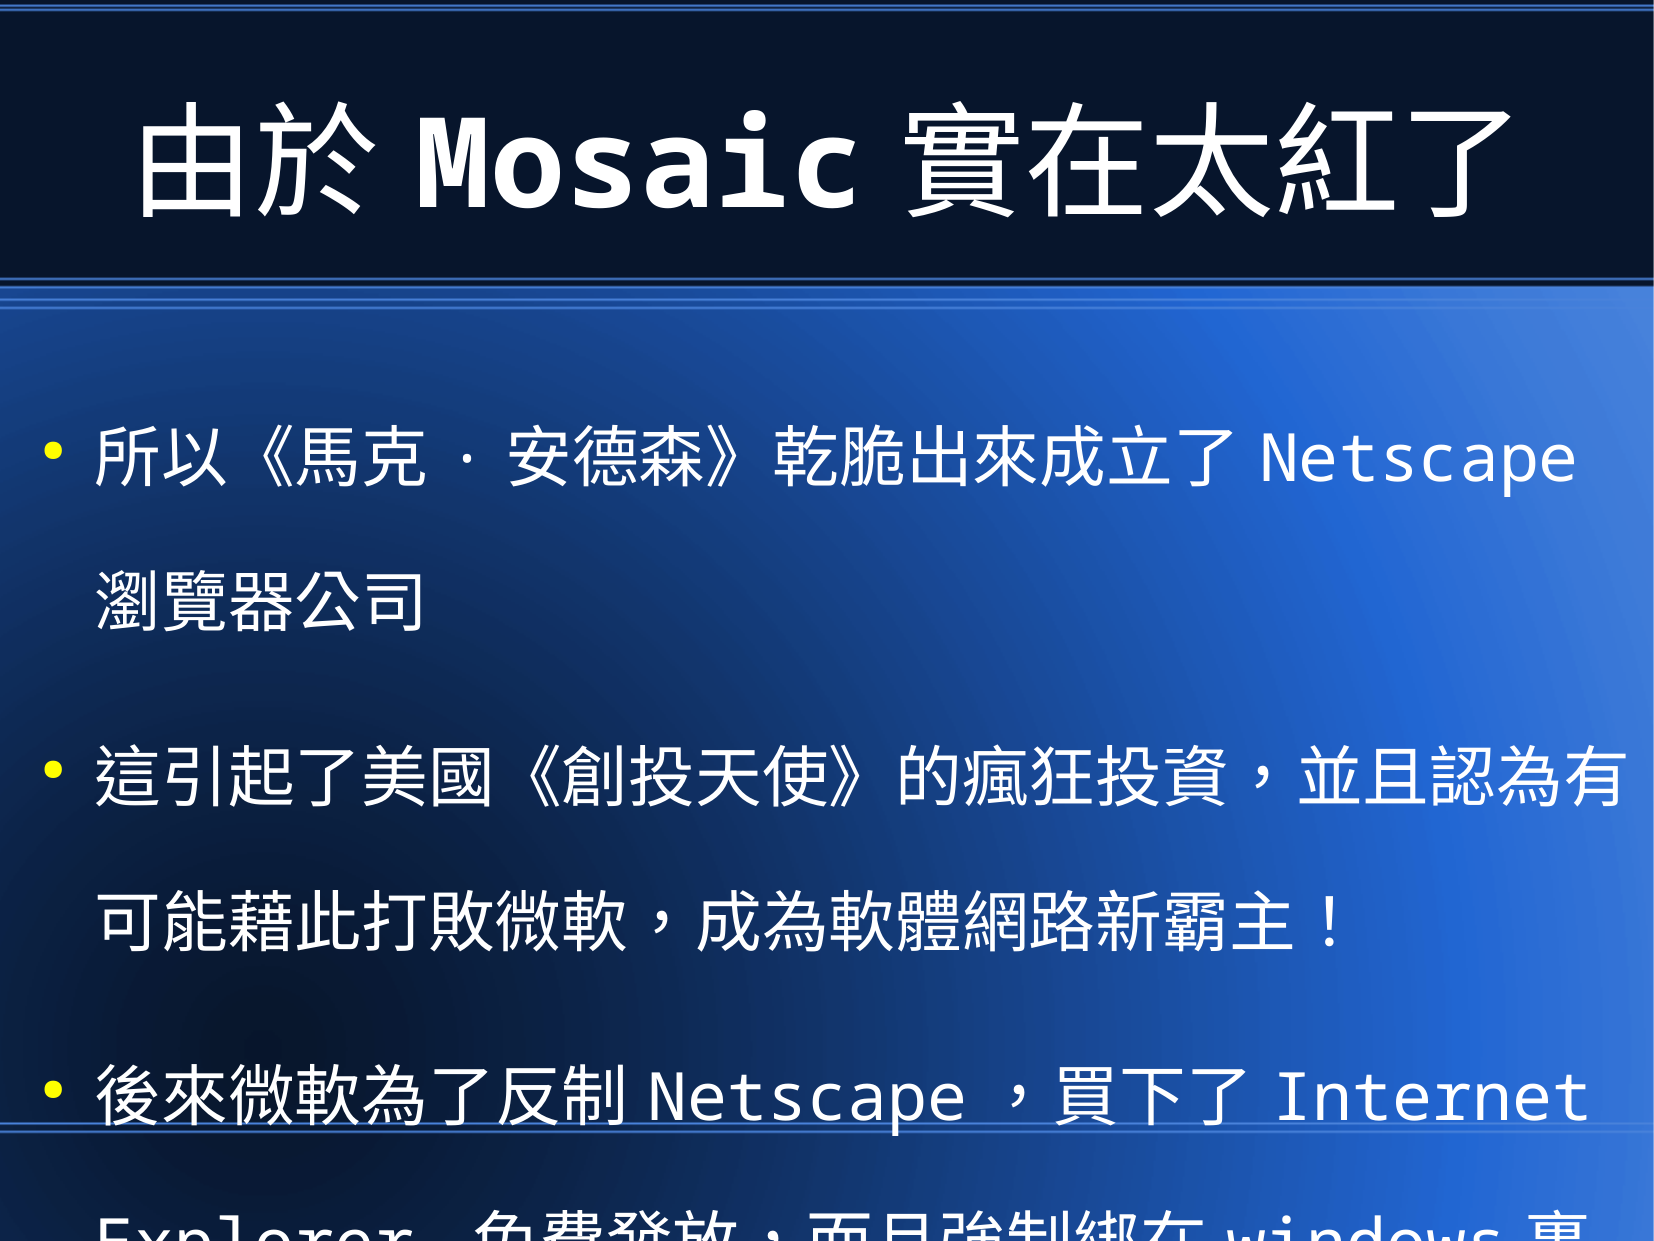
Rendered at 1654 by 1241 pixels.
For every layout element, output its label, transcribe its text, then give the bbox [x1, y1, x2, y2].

list 所以《馬克·安德森》乾脆出來成立了Netscape瀏覽器公司 這引起了美國《創投天使》的瘋狂投資，並且認為有可能藉此打敗微軟，成為軟體網路新霸主！ 後來微軟為了反制Netscape，買下了Internet Explorer 免費發放，而且強制綁在windows裏出貨 [23, 355, 1630, 1241]
title 由於Mosaic實在太紅了 [82, 49, 1571, 257]
picture [0, 0, 1654, 1241]
